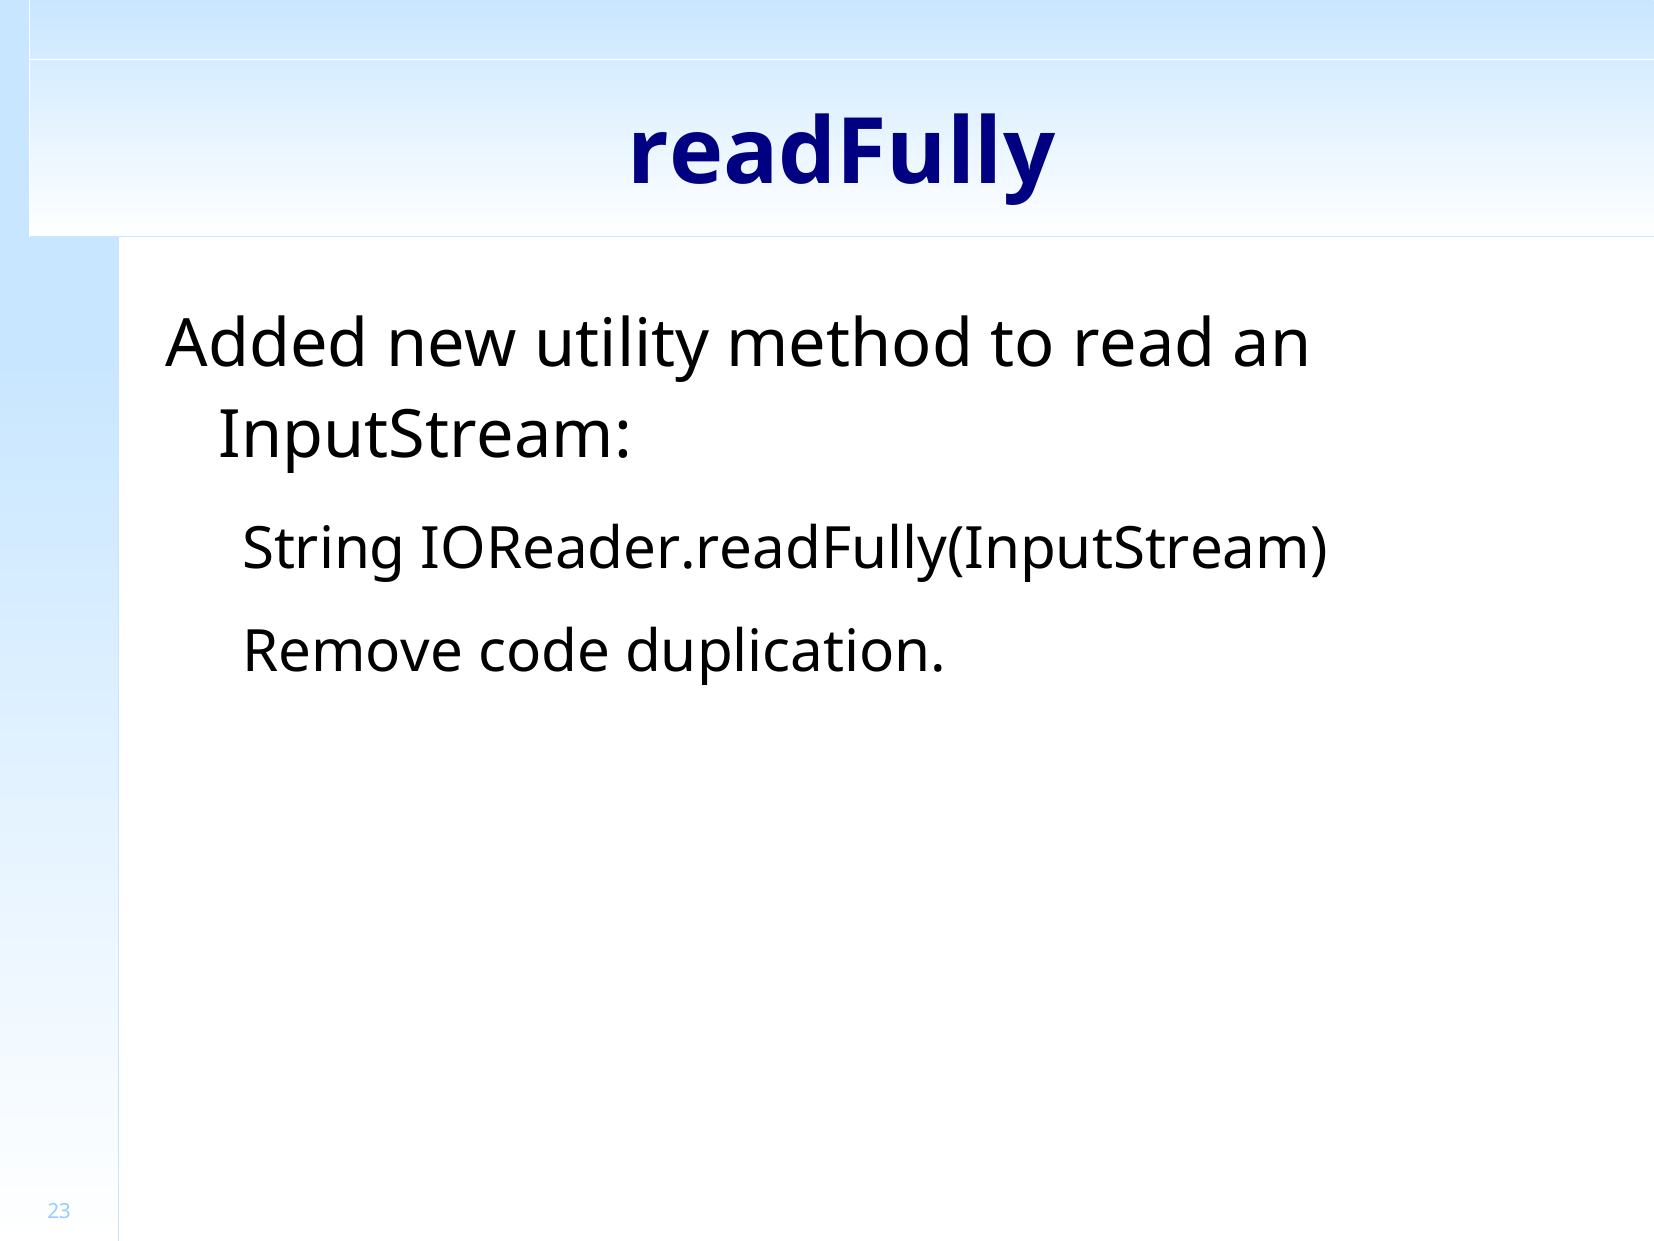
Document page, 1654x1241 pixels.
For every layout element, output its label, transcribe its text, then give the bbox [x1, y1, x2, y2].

title readFully [29, 59, 1654, 237]
list Added new utility method to read an InputStream: String IOReader.readFully(InputStream) Remove code duplication. [147, 295, 1625, 1182]
